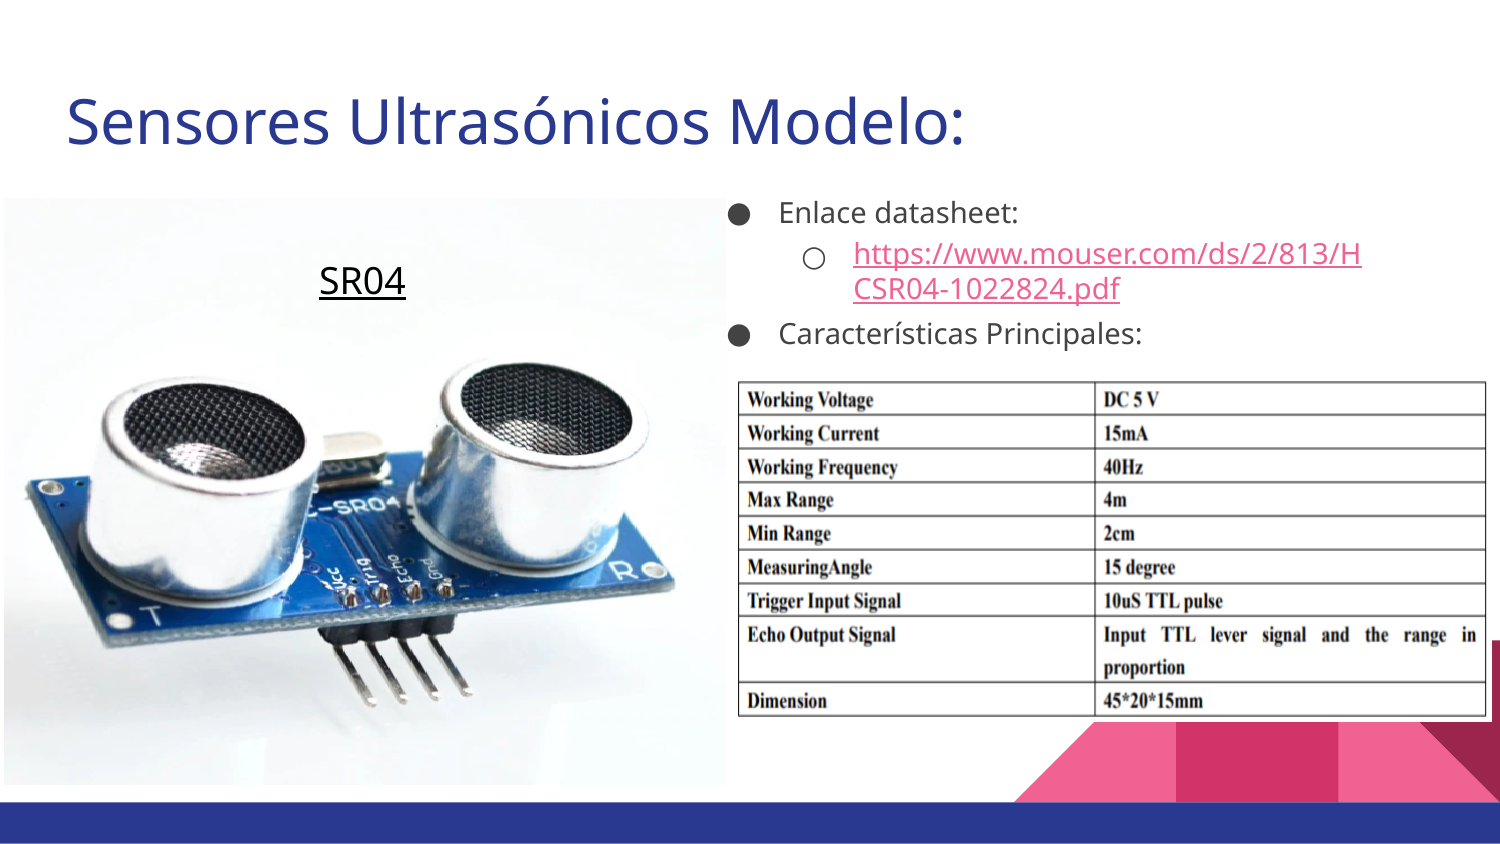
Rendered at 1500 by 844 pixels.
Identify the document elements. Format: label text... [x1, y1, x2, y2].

list Enlace datasheet: https://www.mouser.com/ds/2/813/HCSR04-1022824.pdf Características Principales: [688, 173, 1395, 722]
title Sensores Ultrasónicos Modelo: [51, 67, 1449, 167]
text_box SR04 [98, 234, 627, 353]
picture [733, 375, 1492, 722]
picture [0, 198, 726, 786]
